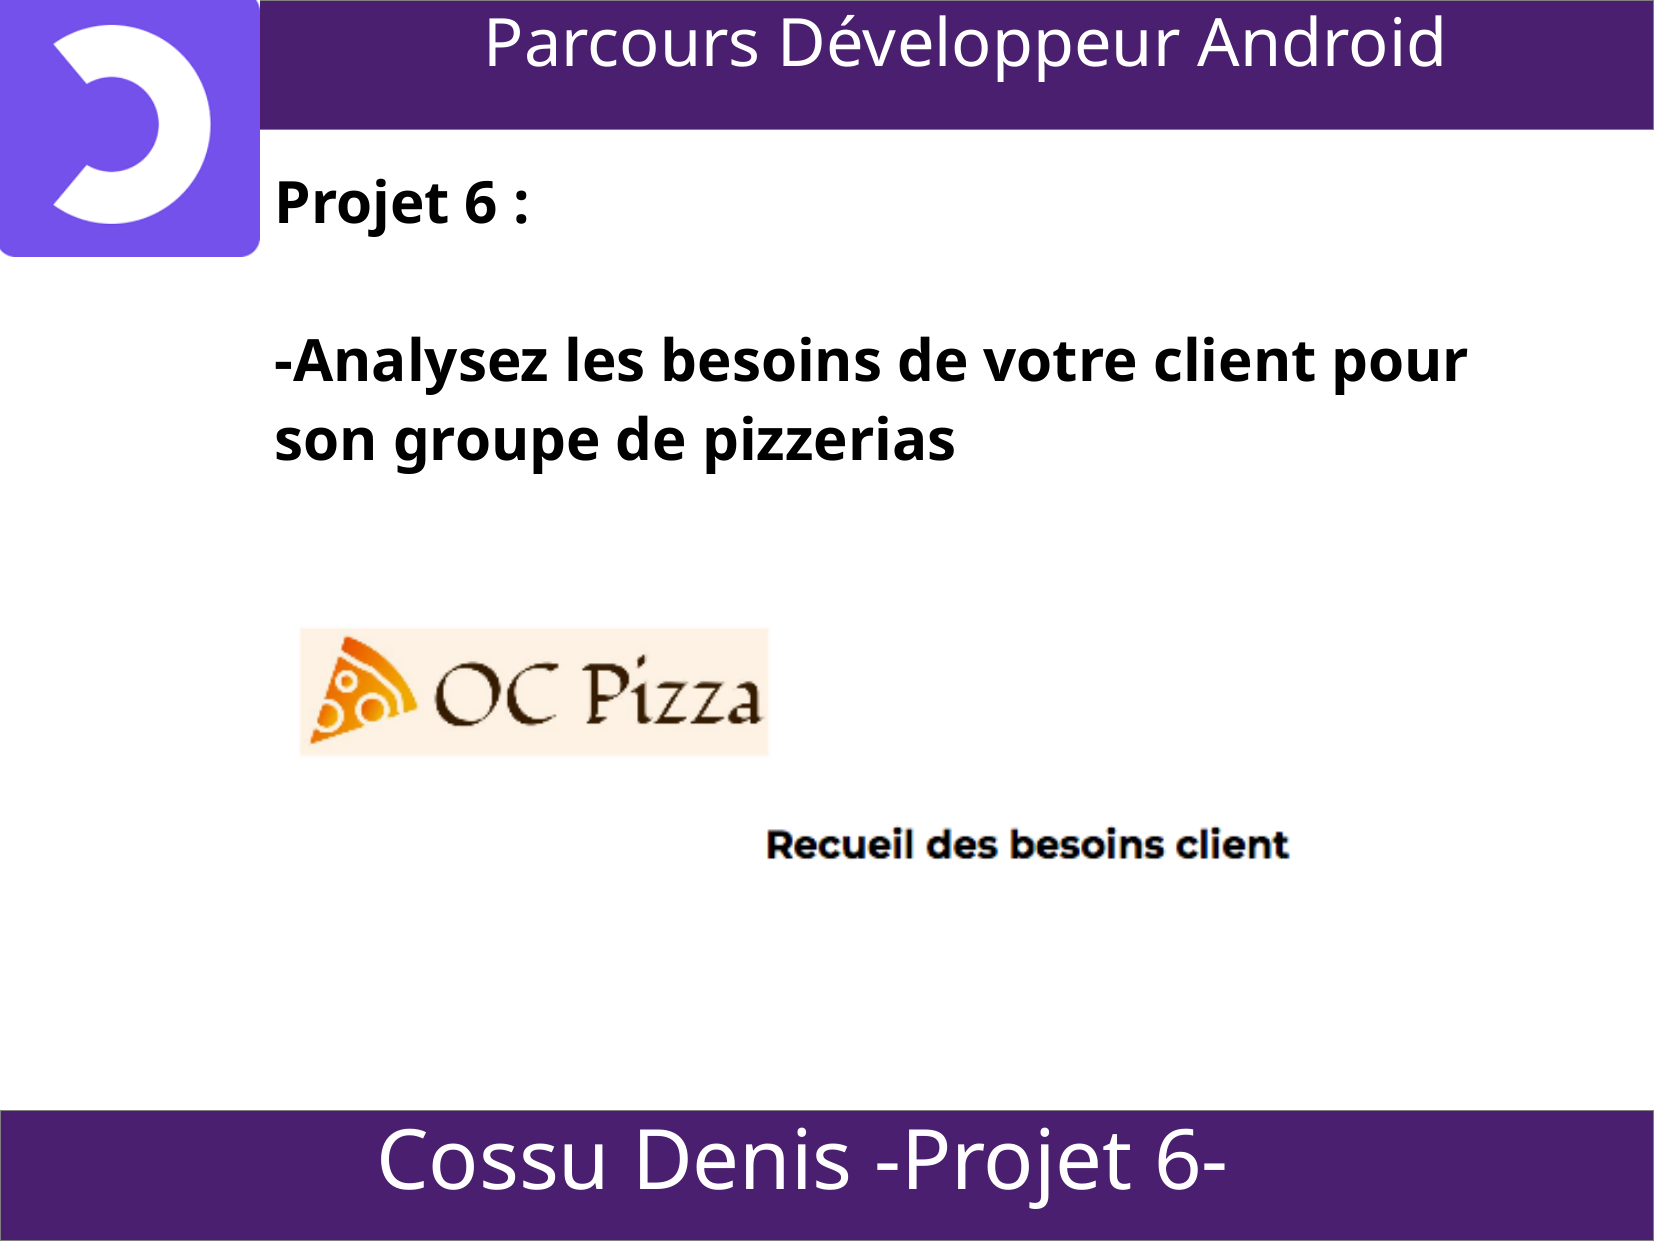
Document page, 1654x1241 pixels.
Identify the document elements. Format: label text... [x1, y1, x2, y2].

text_box Projet 6 : -Analysez les besoins de votre client pour son groupe de pizzerias [259, 153, 1583, 731]
picture [254, 598, 1418, 910]
picture [0, 0, 260, 257]
